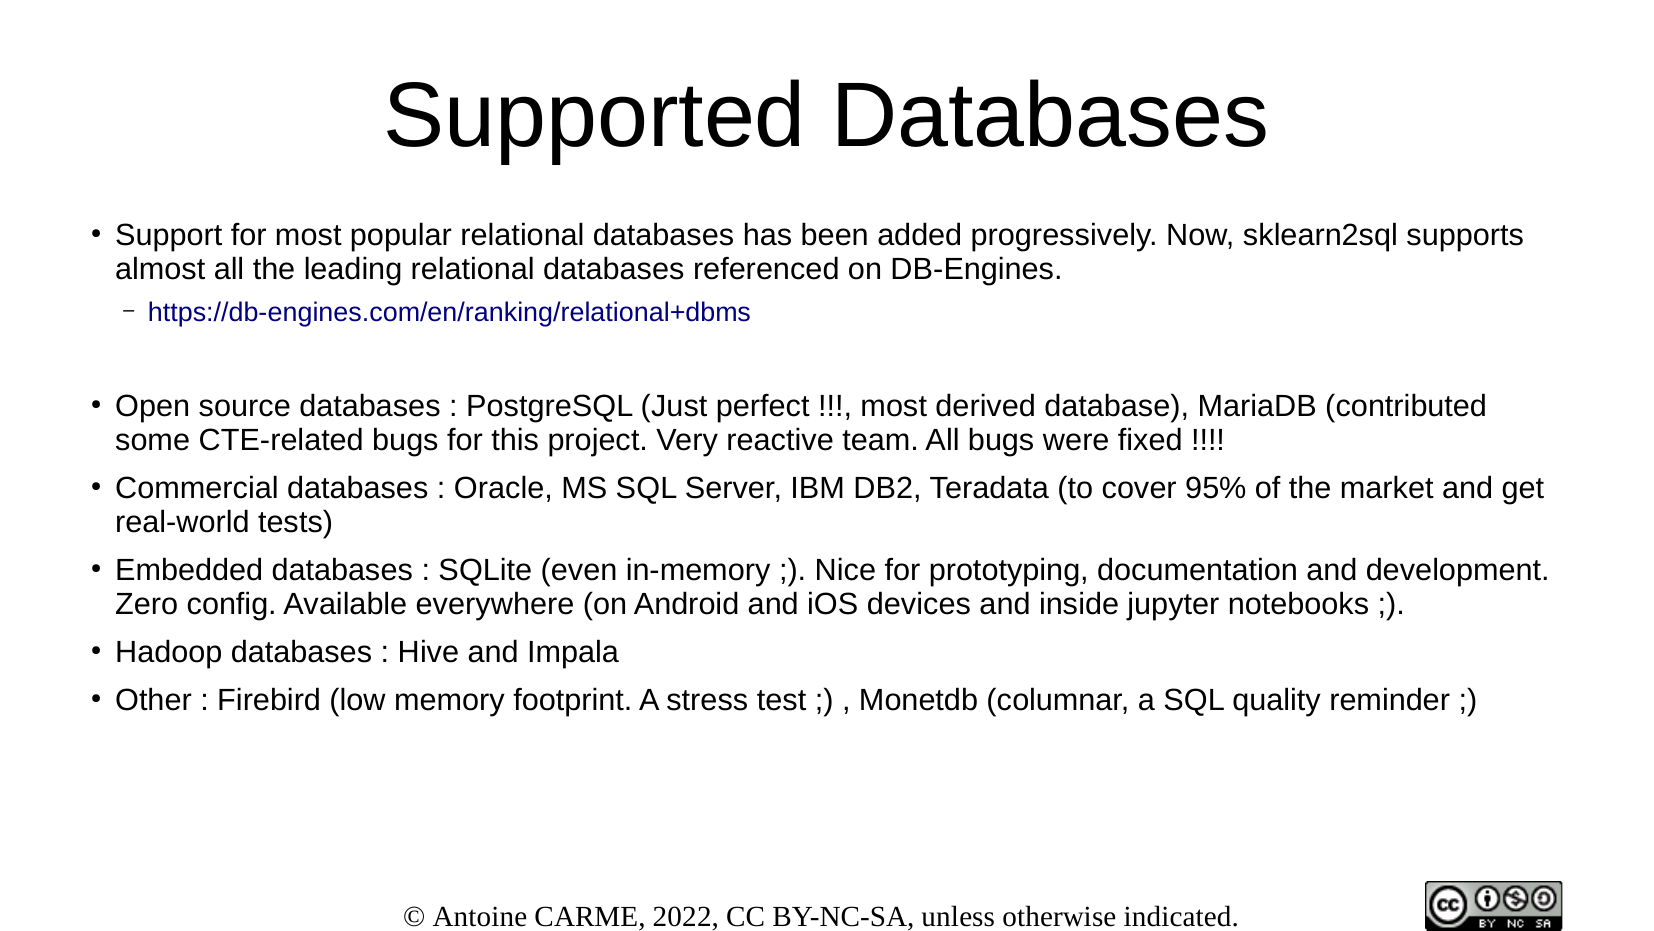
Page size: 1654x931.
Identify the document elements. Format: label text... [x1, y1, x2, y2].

list Support for most popular relational databases has been added progressively. Now, sklearn2sql supports almost all the leading relational databases referenced on DB-Engines. https://db-engines.com/en/ranking/relational+dbms Open source databases : PostgreSQL (Just perfect !!!, most derived database), MariaDB (contributed some CTE-related bugs for this project. Very reactive team. All bugs were fixed !!!! Commercial databases : Oracle, MS SQL Server, IBM DB2, Teradata (to cover 95% of the market and get real-world tests) Embedded databases : SQLite (even in-memory ;). Nice for prototyping, documentation and development. Zero config. Available everywhere (on Android and iOS devices and inside jupyter notebooks ;). Hadoop databases : Hive and Impala Other : Firebird (low memory footprint. A stress test ;) , Monetdb (columnar, a SQL quality reminder ;) [82, 217, 1571, 758]
title Supported Databases [82, 37, 1571, 193]
picture [1425, 881, 1563, 931]
